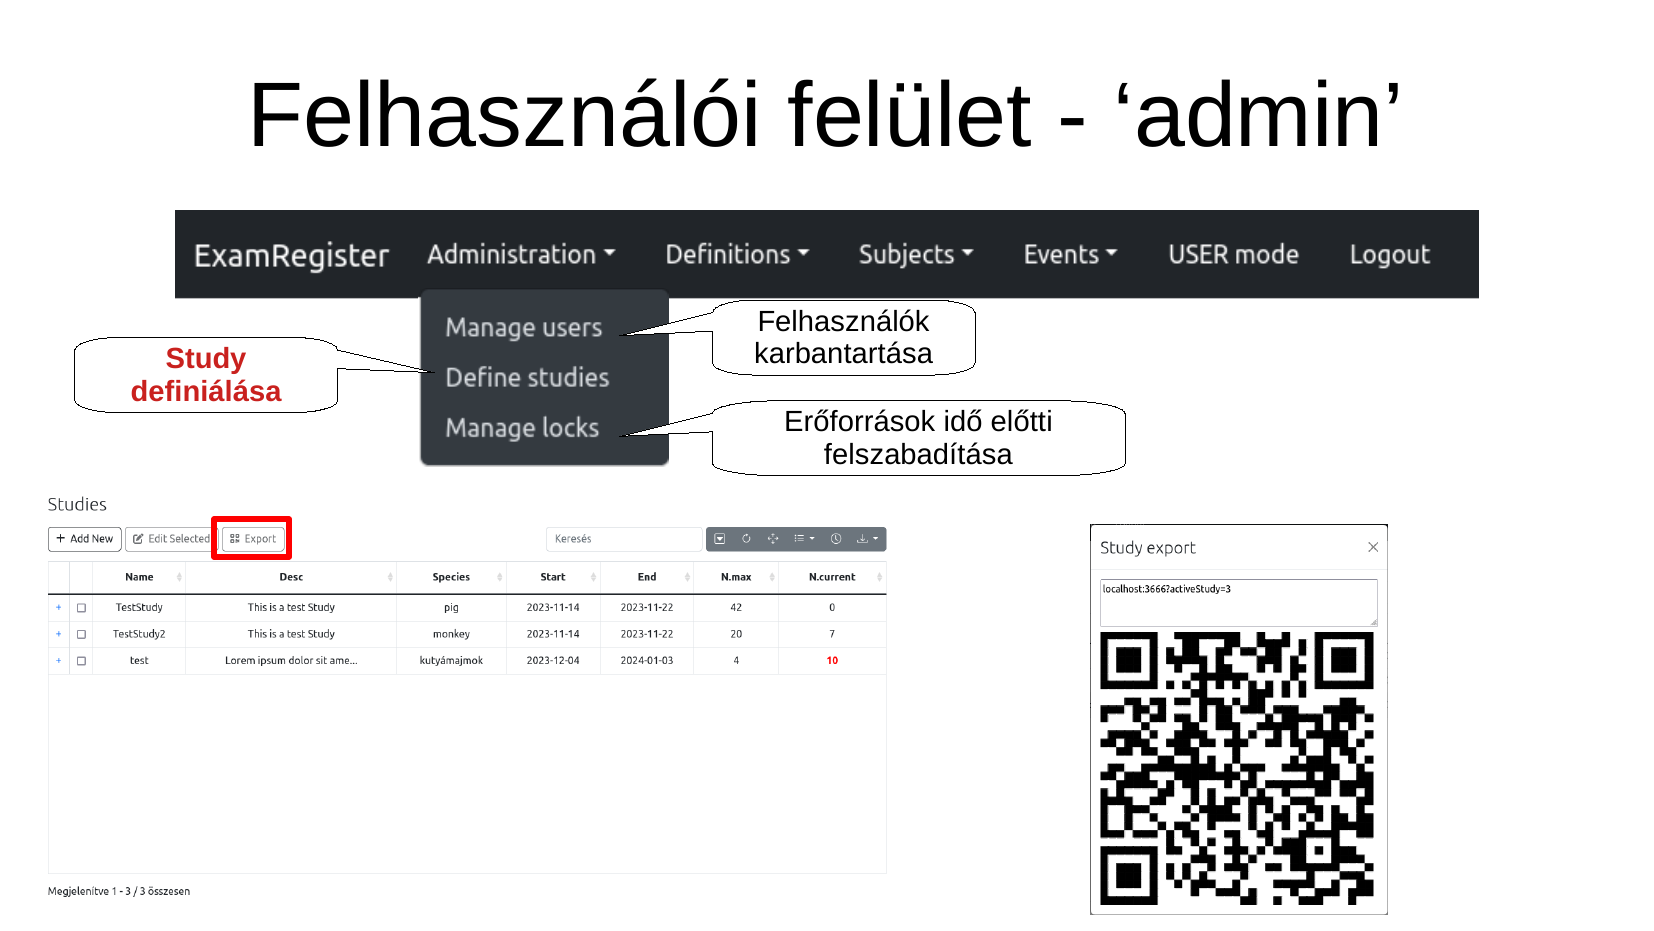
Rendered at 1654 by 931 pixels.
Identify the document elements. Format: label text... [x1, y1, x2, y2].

text_box Erőforrások idő előtti felszabadítása [619, 400, 1126, 476]
picture [37, 487, 901, 905]
text_box Study definiálása [74, 337, 435, 413]
picture [1090, 524, 1388, 915]
text_box Felhasználók karbantartása [619, 300, 976, 376]
title Felhasználói felület - ‘admin’ [82, 37, 1571, 193]
picture [175, 210, 1479, 467]
